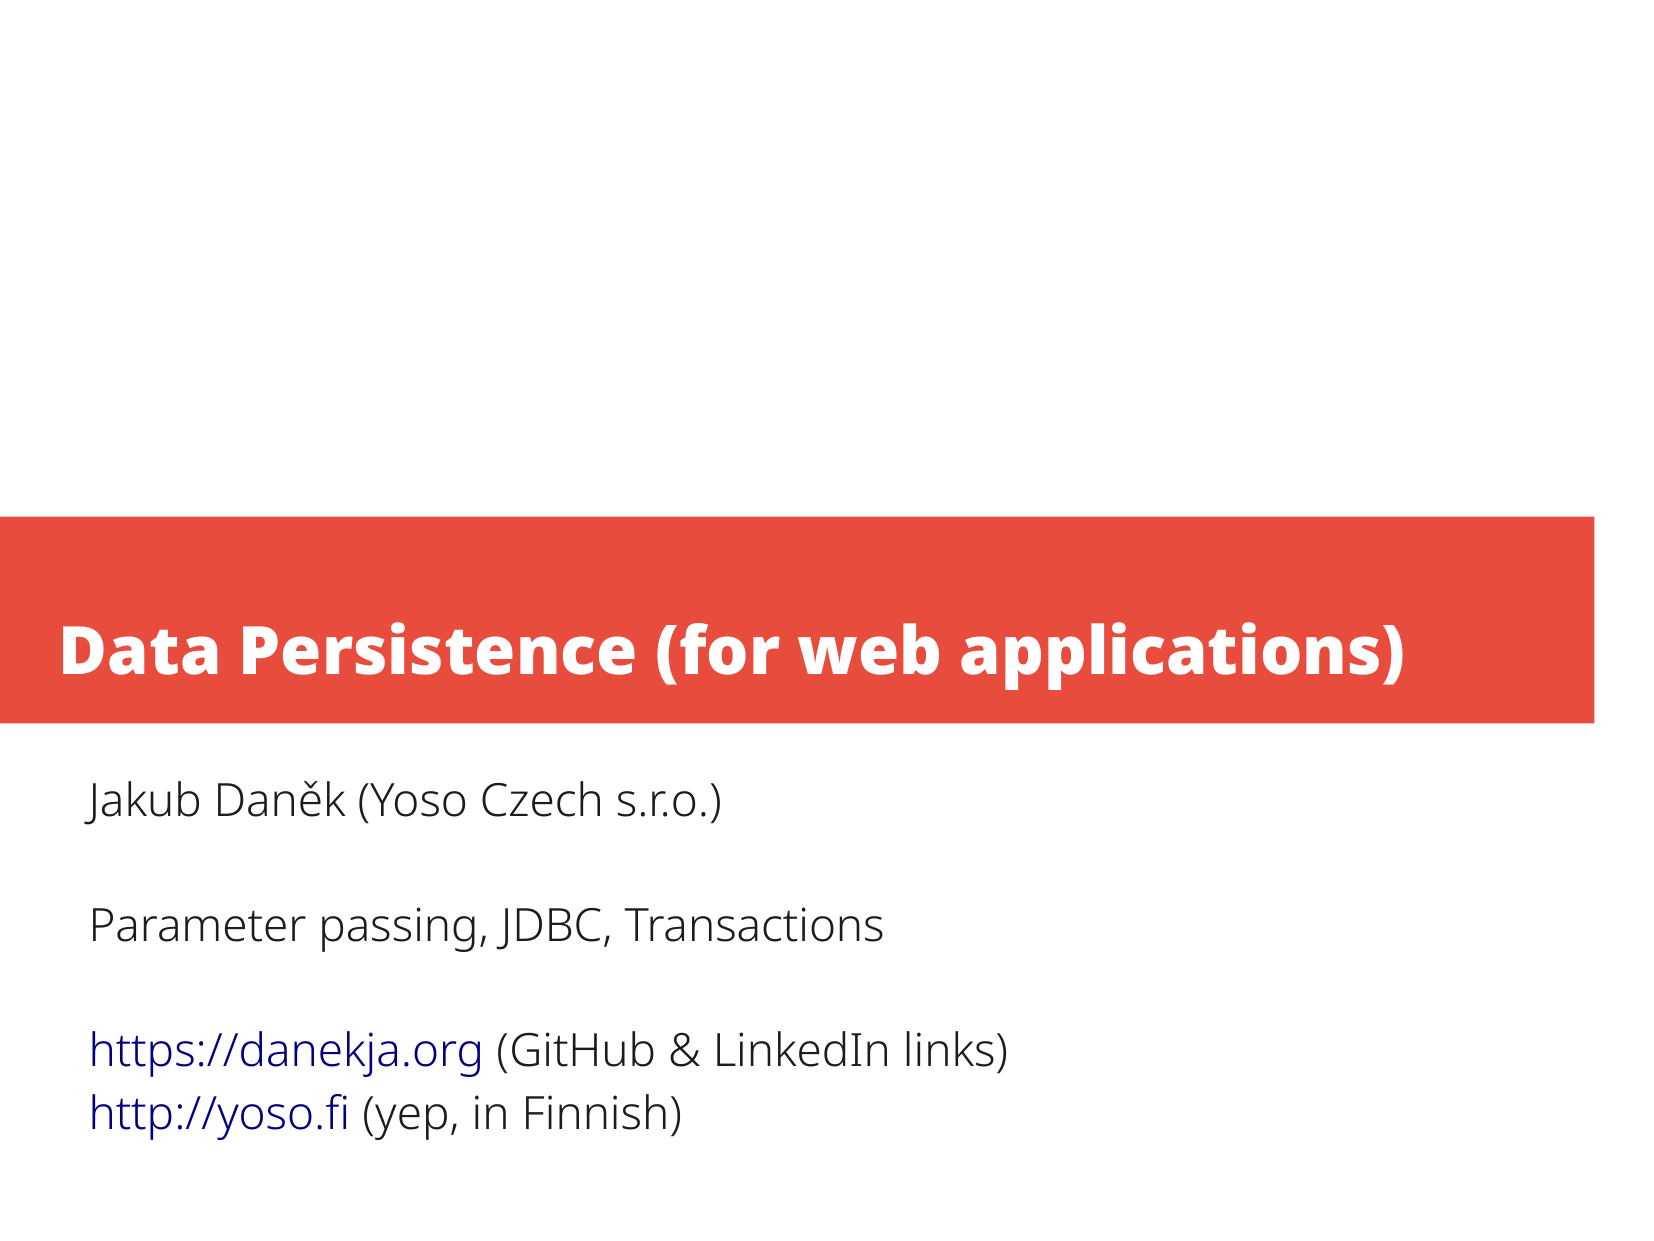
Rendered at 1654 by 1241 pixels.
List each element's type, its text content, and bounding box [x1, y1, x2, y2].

subtitle Jakub Daněk (Yoso Czech s.r.o.) Parameter passing, JDBC, Transactions https://danekja.org (GitHub & LinkedIn links) http://yoso.fi (yep, in Finnish) [88, 767, 1595, 1182]
title Data Persistence (for web applications) [59, 546, 1595, 694]
